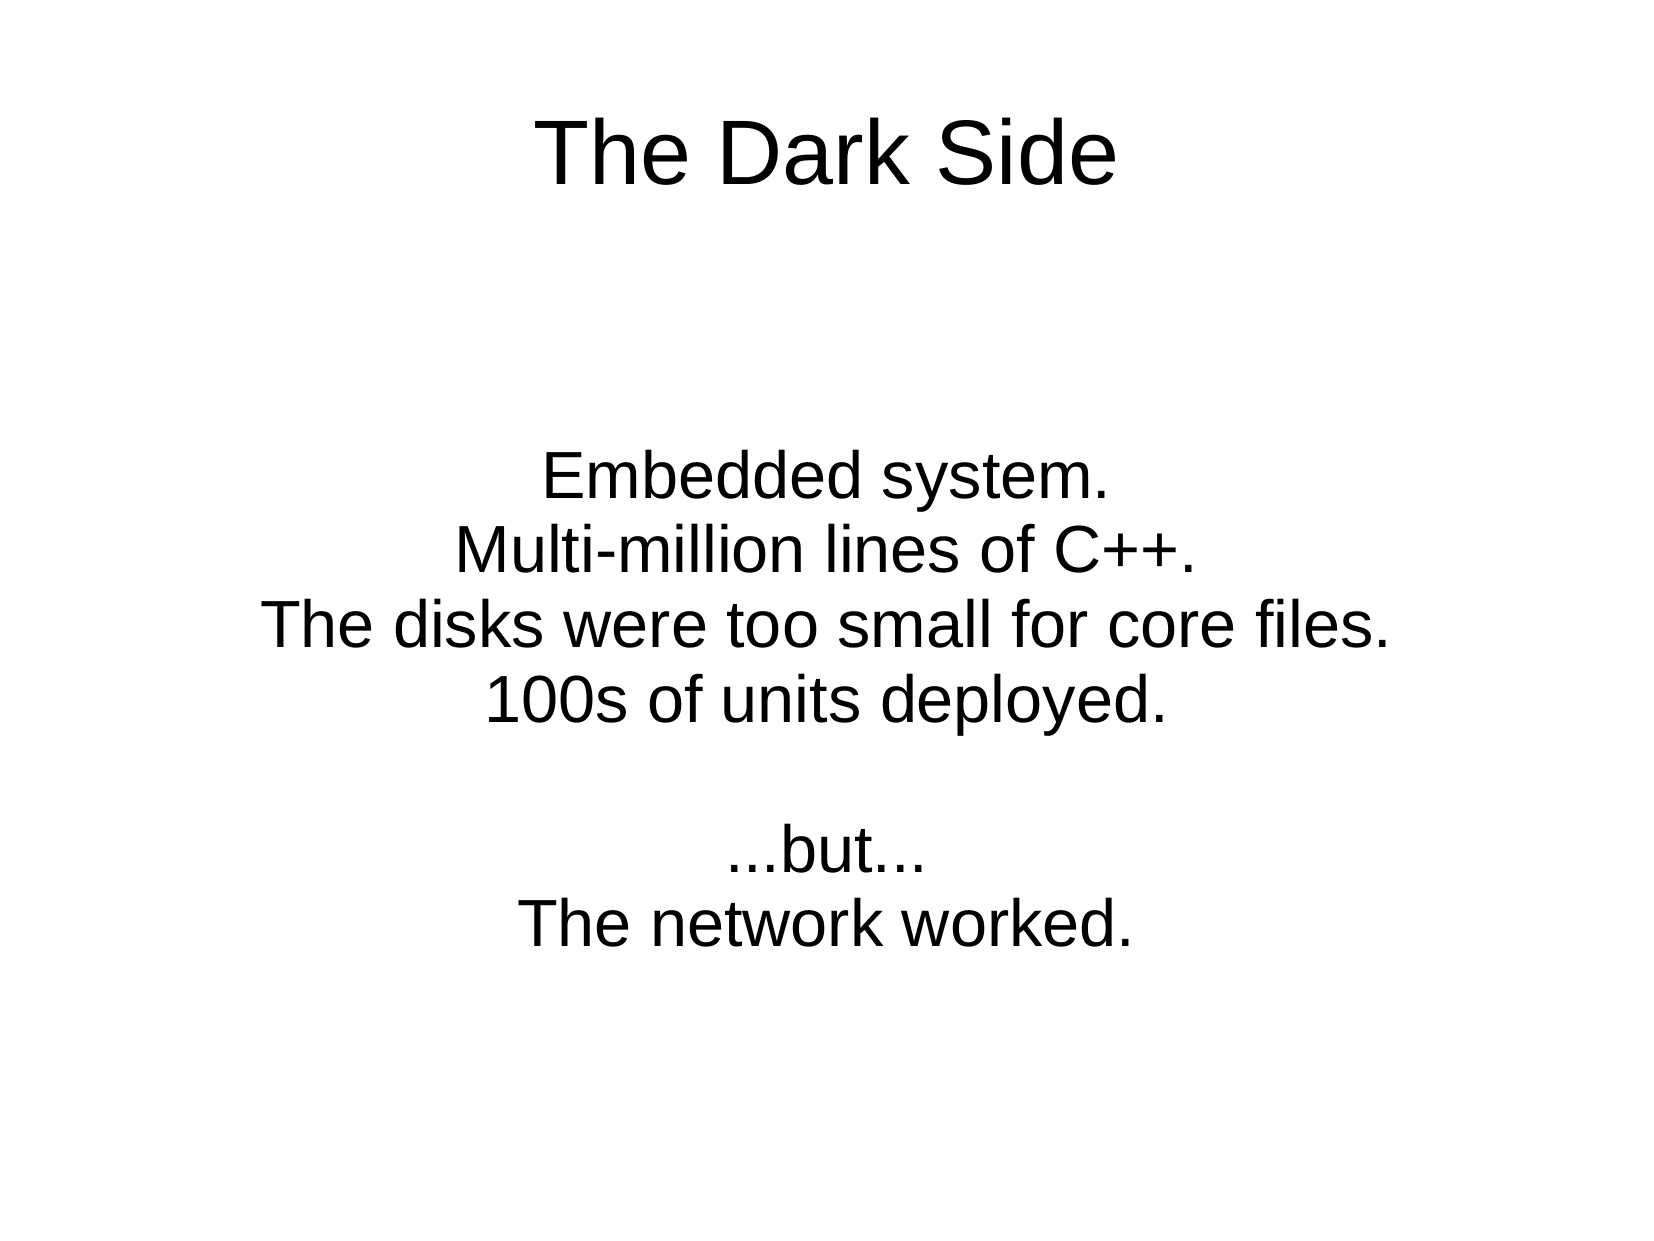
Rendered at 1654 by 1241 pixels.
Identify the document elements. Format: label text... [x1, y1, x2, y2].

subtitle Embedded system. Multi-million lines of C++. The disks were too small for core files. 100s of units deployed. ...but... The network worked. [82, 297, 1571, 1102]
title The Dark Side [82, 56, 1571, 250]
